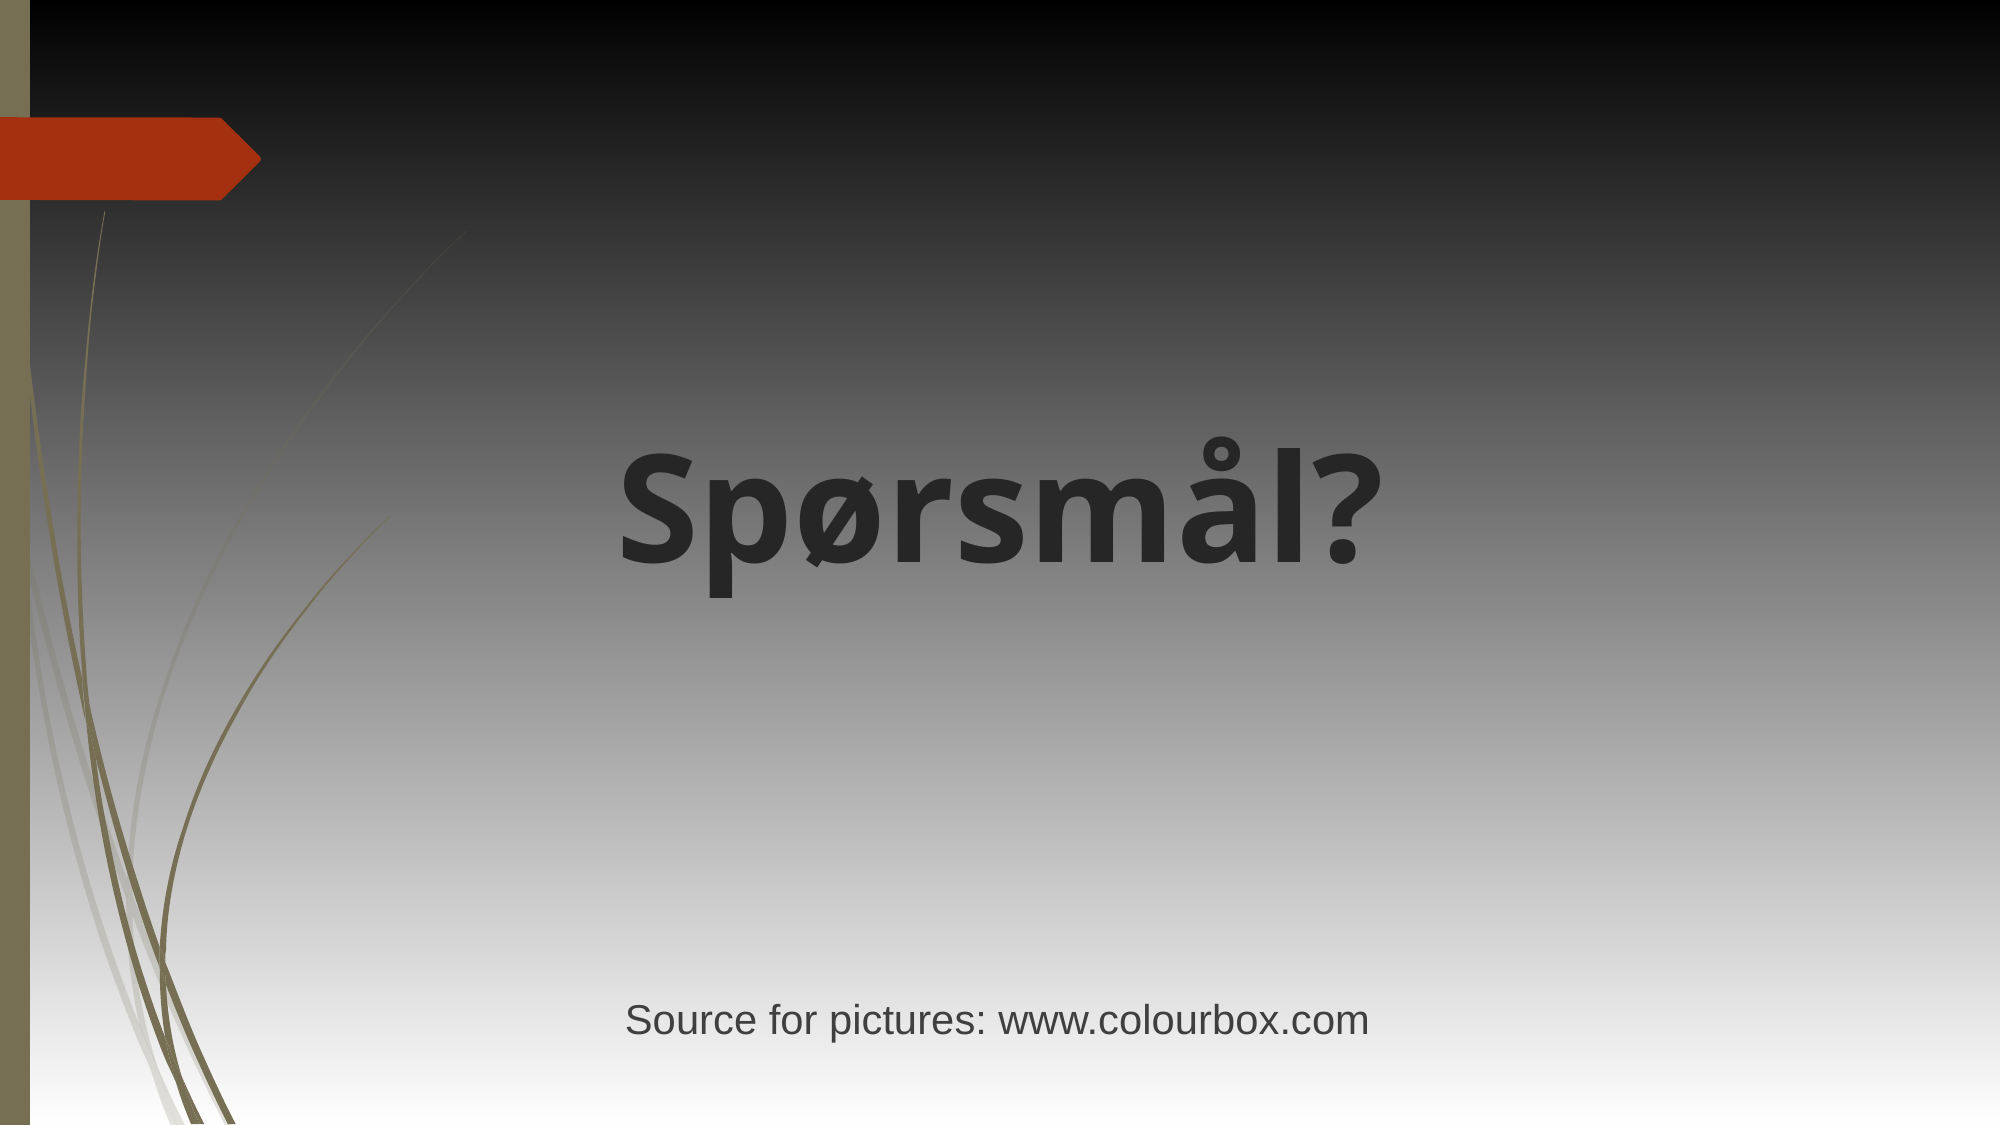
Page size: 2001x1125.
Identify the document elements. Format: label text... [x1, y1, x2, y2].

title Spørsmål? [269, 397, 1731, 608]
list Source for pictures: www.colourbox.com [610, 977, 1486, 1123]
